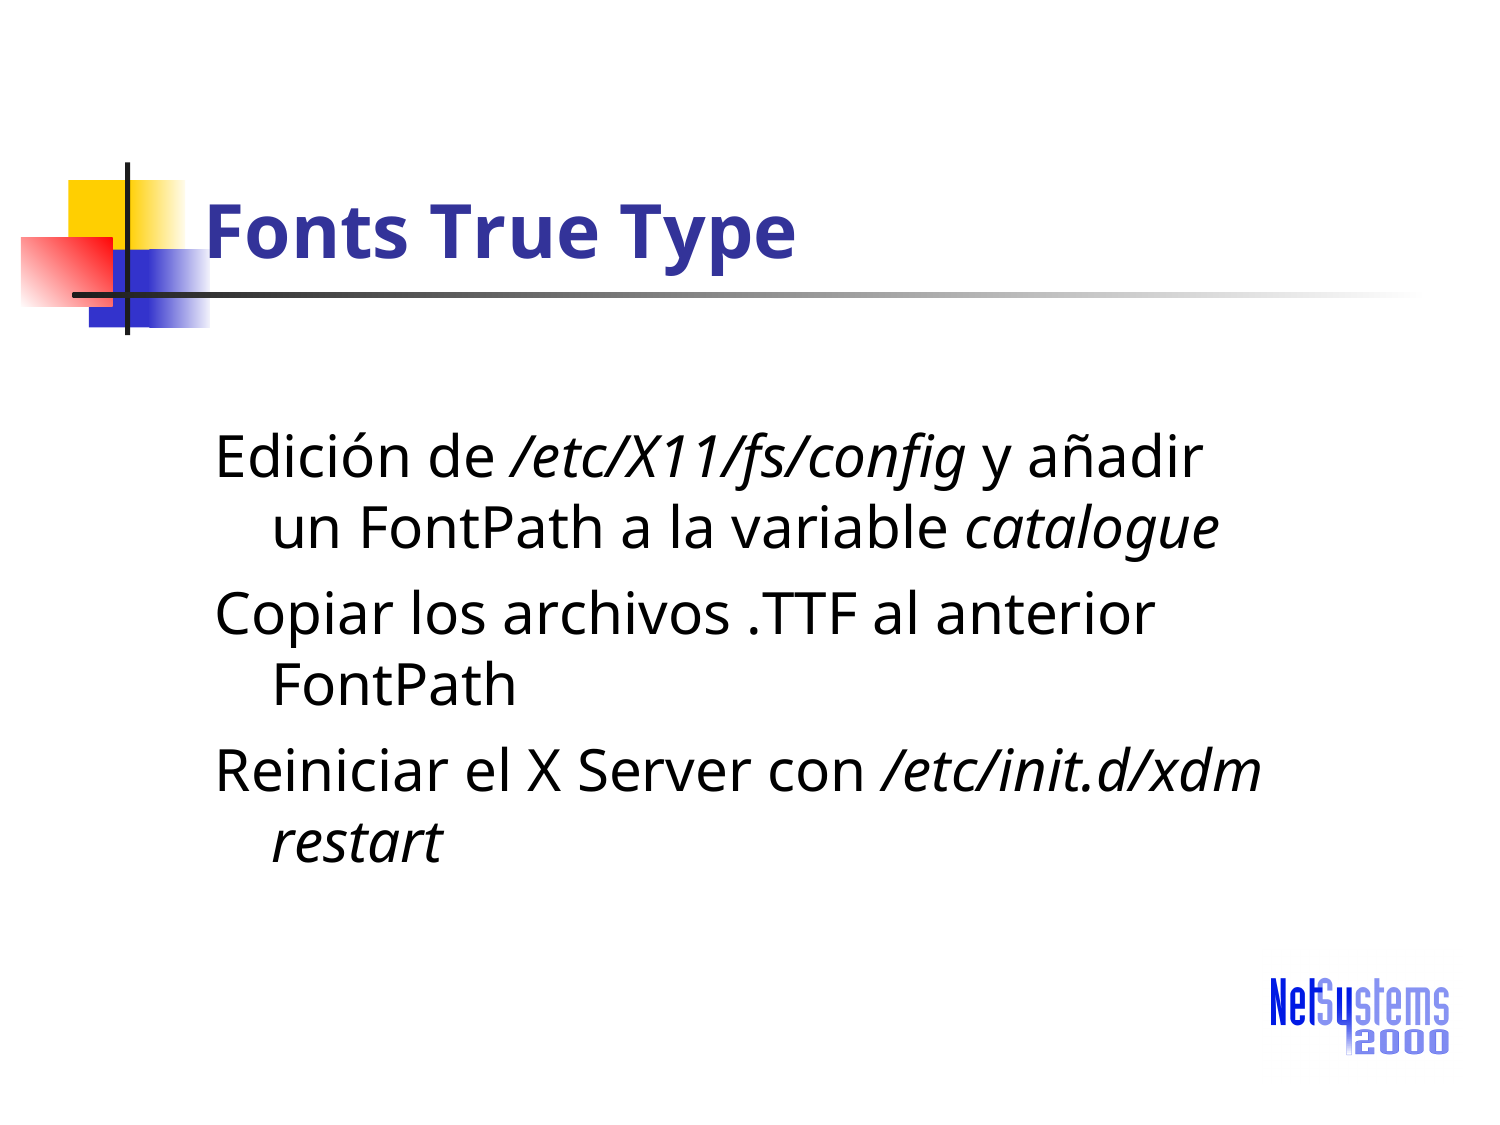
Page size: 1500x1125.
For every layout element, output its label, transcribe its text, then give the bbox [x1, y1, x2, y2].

title Fonts True Type [188, 183, 1468, 289]
picture [1262, 949, 1463, 1084]
list Edición de /etc/X11/fs/config y añadir un FontPath a la variable catalogue Copiar los archivos .TTF al anterior FontPath Reiniciar el X Server con /etc/init.d/xdm restart [200, 412, 1300, 898]
